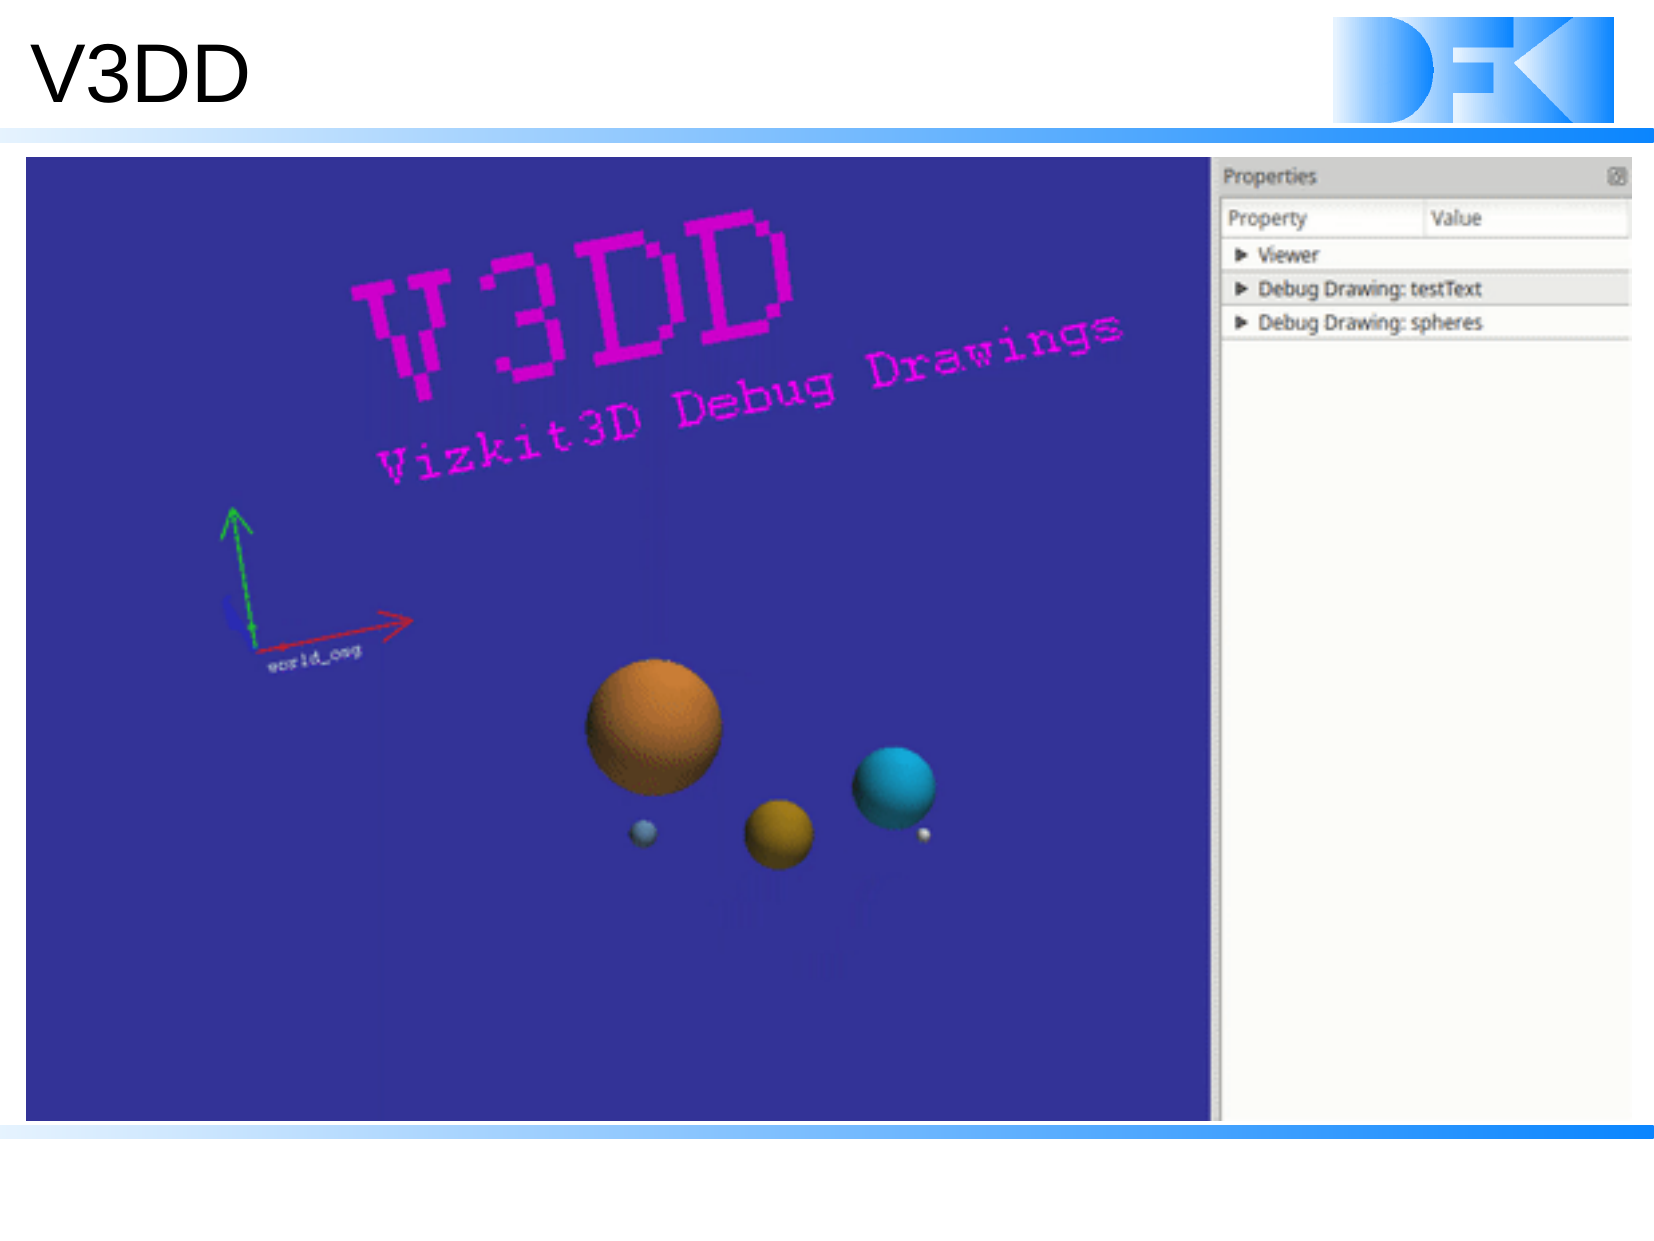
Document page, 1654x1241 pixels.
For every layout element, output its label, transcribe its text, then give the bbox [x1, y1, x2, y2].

picture [26, 157, 1632, 1121]
picture [1332, 17, 1614, 123]
title V3DD [30, 8, 1291, 139]
